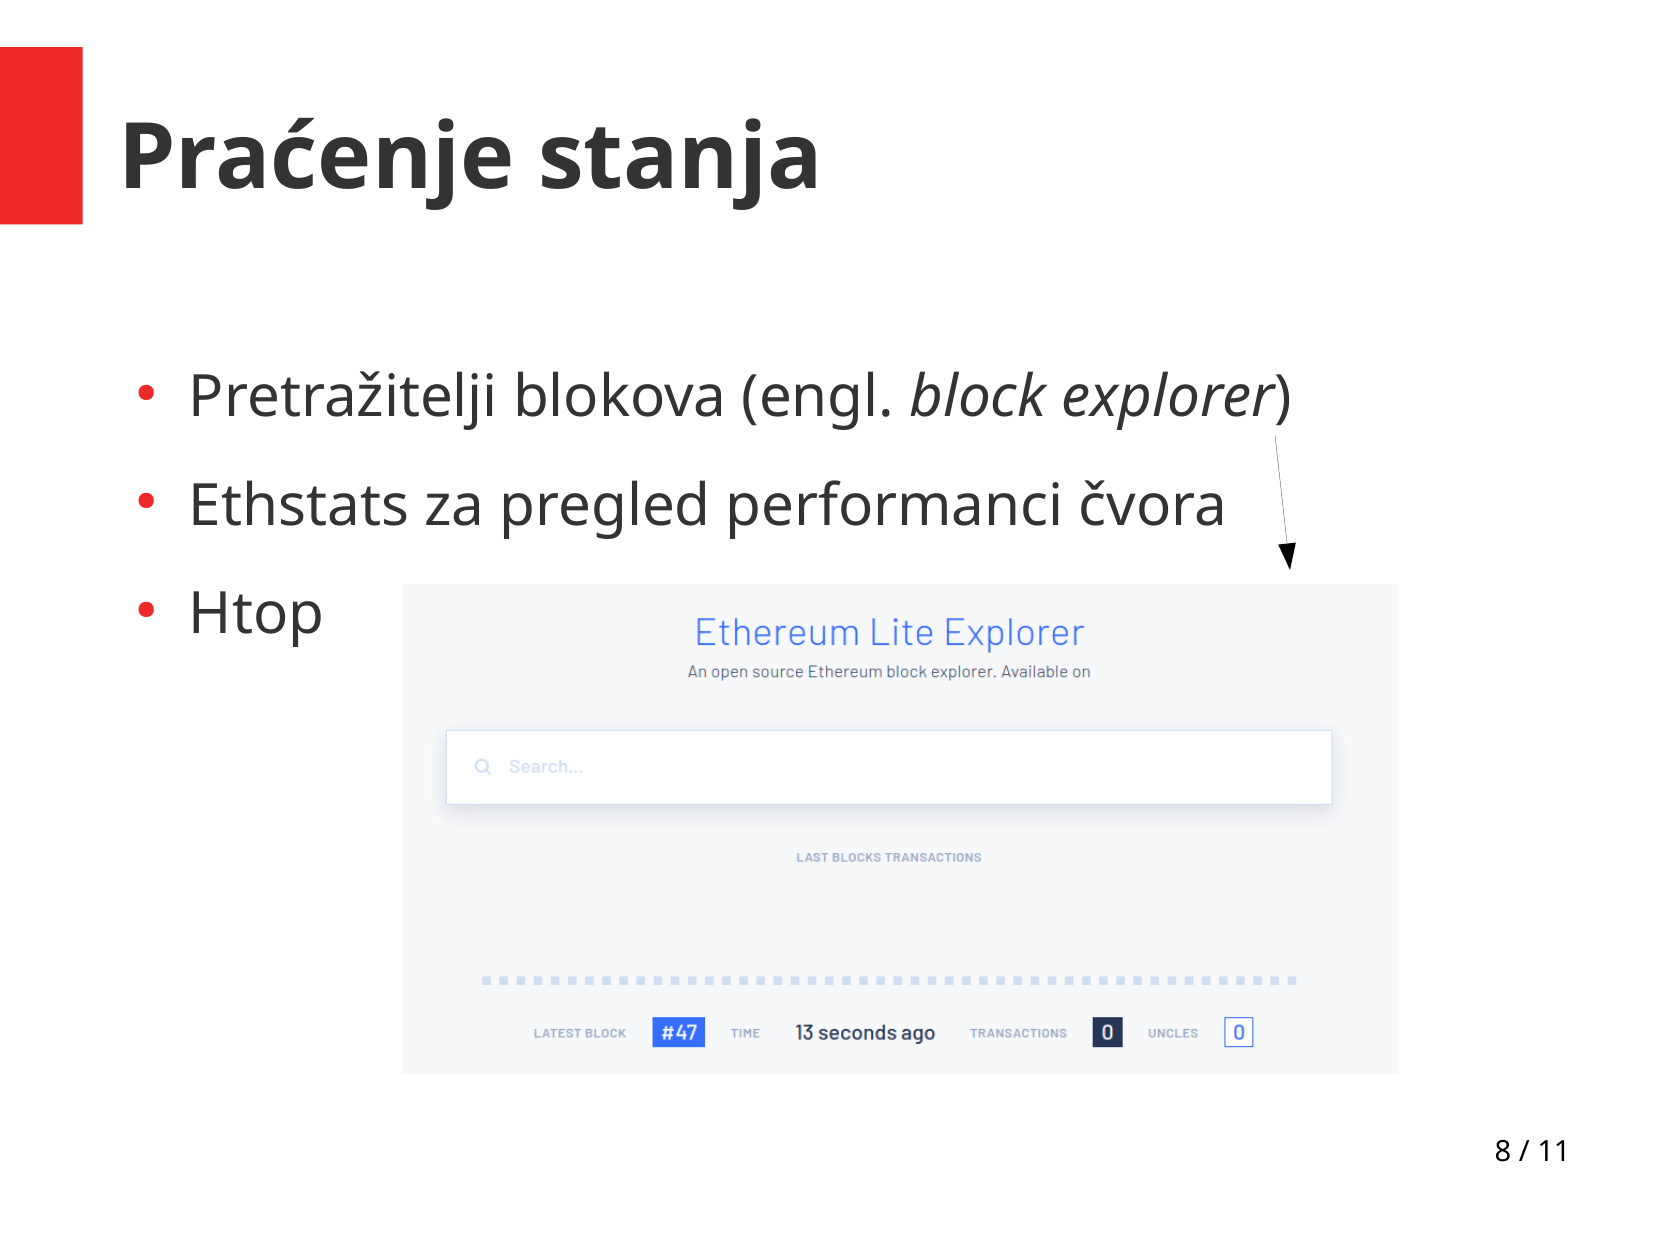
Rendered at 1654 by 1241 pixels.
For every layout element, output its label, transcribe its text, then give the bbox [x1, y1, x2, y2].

list Pretražitelji blokova (engl. block explorer) Ethstats za pregled performanci čvora Htop [118, 354, 1536, 1074]
picture [402, 584, 1399, 1074]
title Praćenje stanja [118, 49, 1571, 257]
